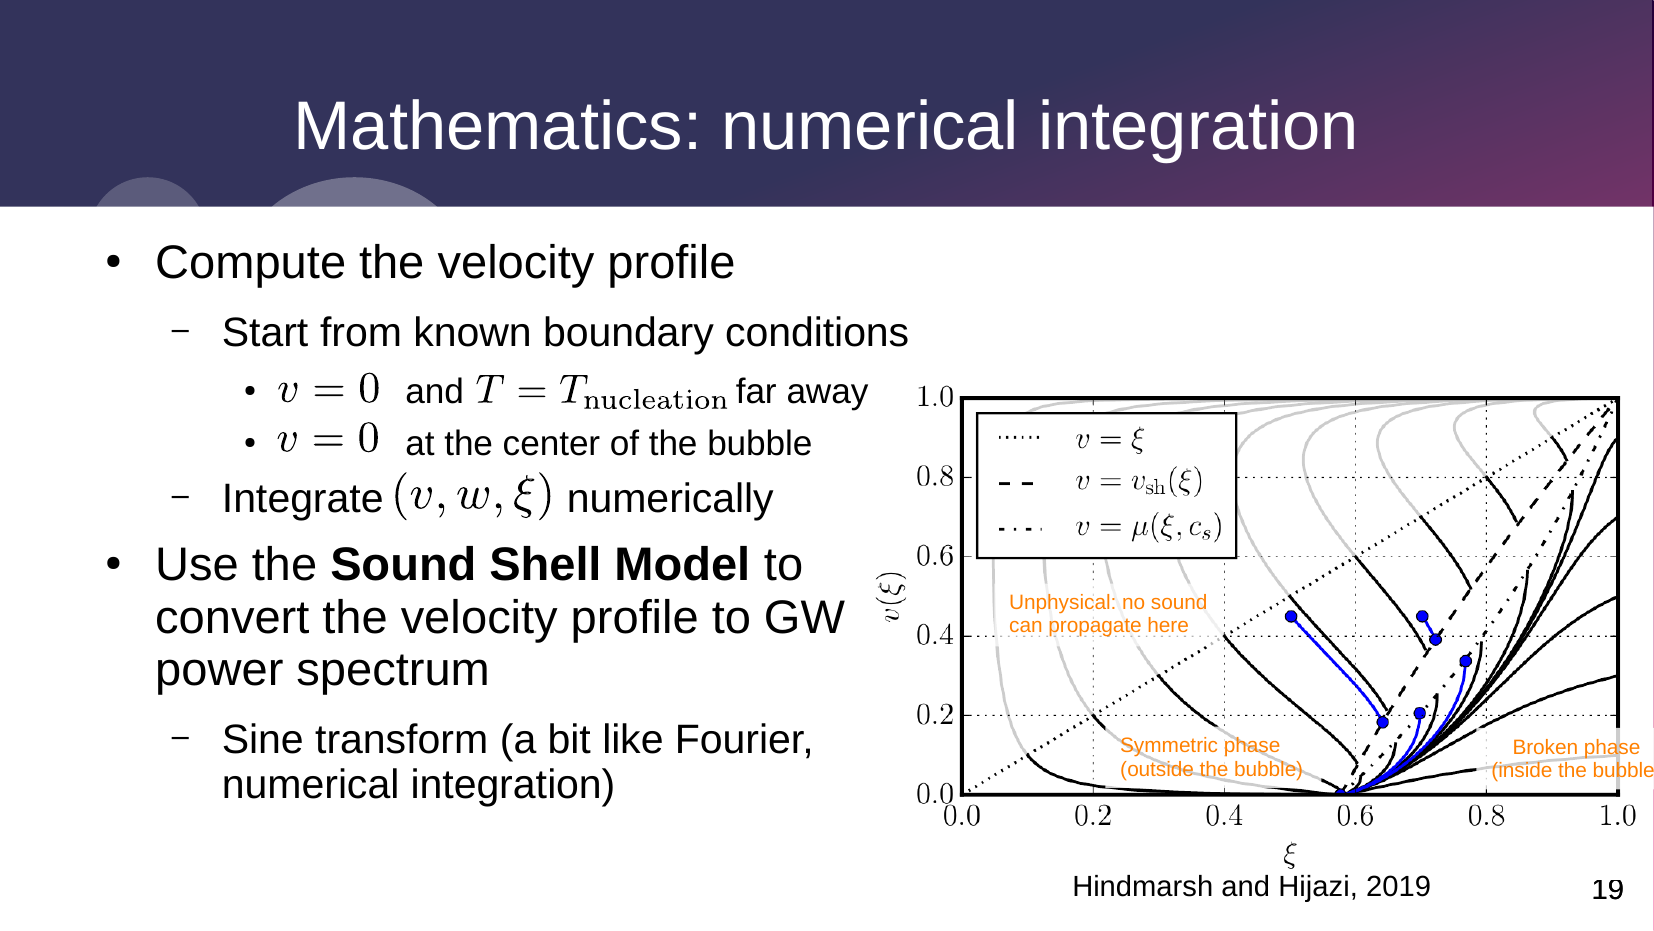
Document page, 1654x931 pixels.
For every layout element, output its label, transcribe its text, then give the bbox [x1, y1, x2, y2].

picture [276, 422, 378, 453]
picture [865, 364, 1647, 880]
picture [390, 472, 551, 521]
text_box Unphysical: no sound can propagate here [994, 583, 1224, 647]
text_box Broken phase (inside the bubble) [1476, 727, 1654, 790]
picture [276, 372, 379, 403]
text_box Hindmarsh and Hijazi, 2019 [1057, 862, 1551, 920]
text_box Symmetric phase (outside the bubble) [1105, 726, 1322, 788]
list Compute the velocity profile Start from known boundary conditions and far away at the center of the bubble Integrate numerically Use the Sound Shell Model to convert the velocity profile to GW power spectrum Sine transform (a bit like Fourier, numerical integration) [88, 236, 913, 827]
picture [473, 373, 729, 411]
title Mathematics: numerical integration [88, 44, 1565, 207]
